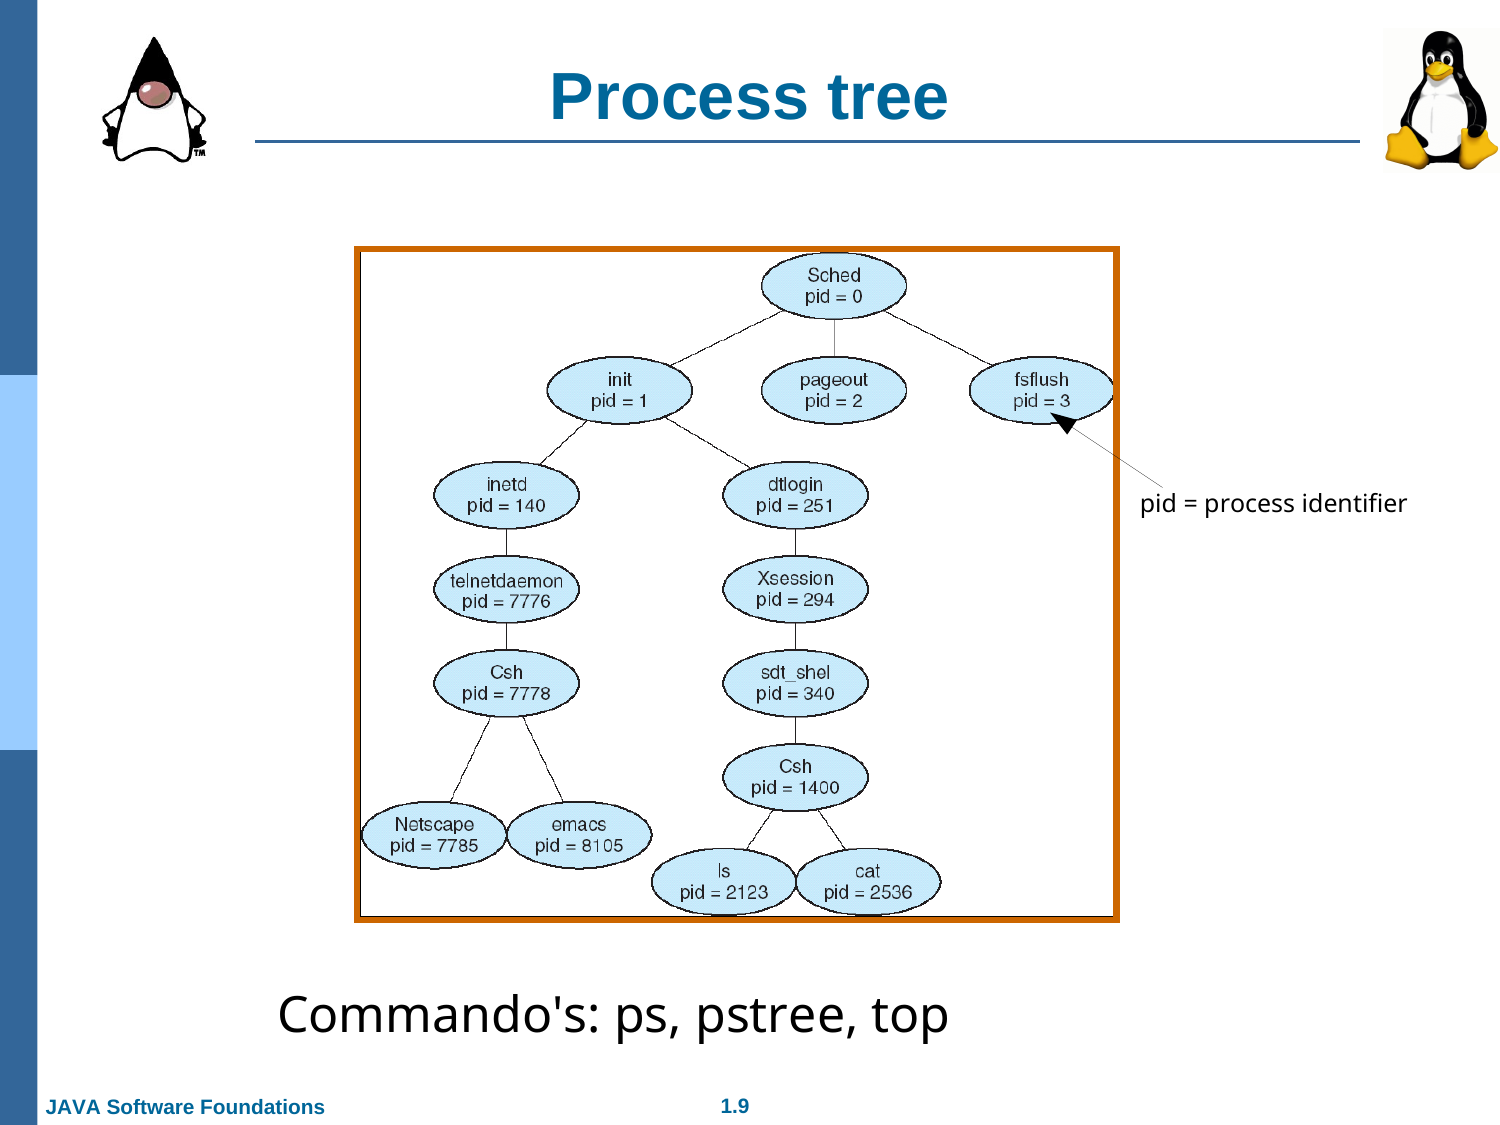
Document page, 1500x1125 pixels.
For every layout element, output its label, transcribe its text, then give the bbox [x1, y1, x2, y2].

picture [54, 0, 255, 200]
title Process tree [75, 44, 1426, 141]
picture [1383, 28, 1500, 173]
picture [359, 252, 1114, 917]
text_box Commando's: ps, pstree, top [262, 975, 1238, 1050]
text_box pid = process identifier [1125, 480, 1463, 526]
